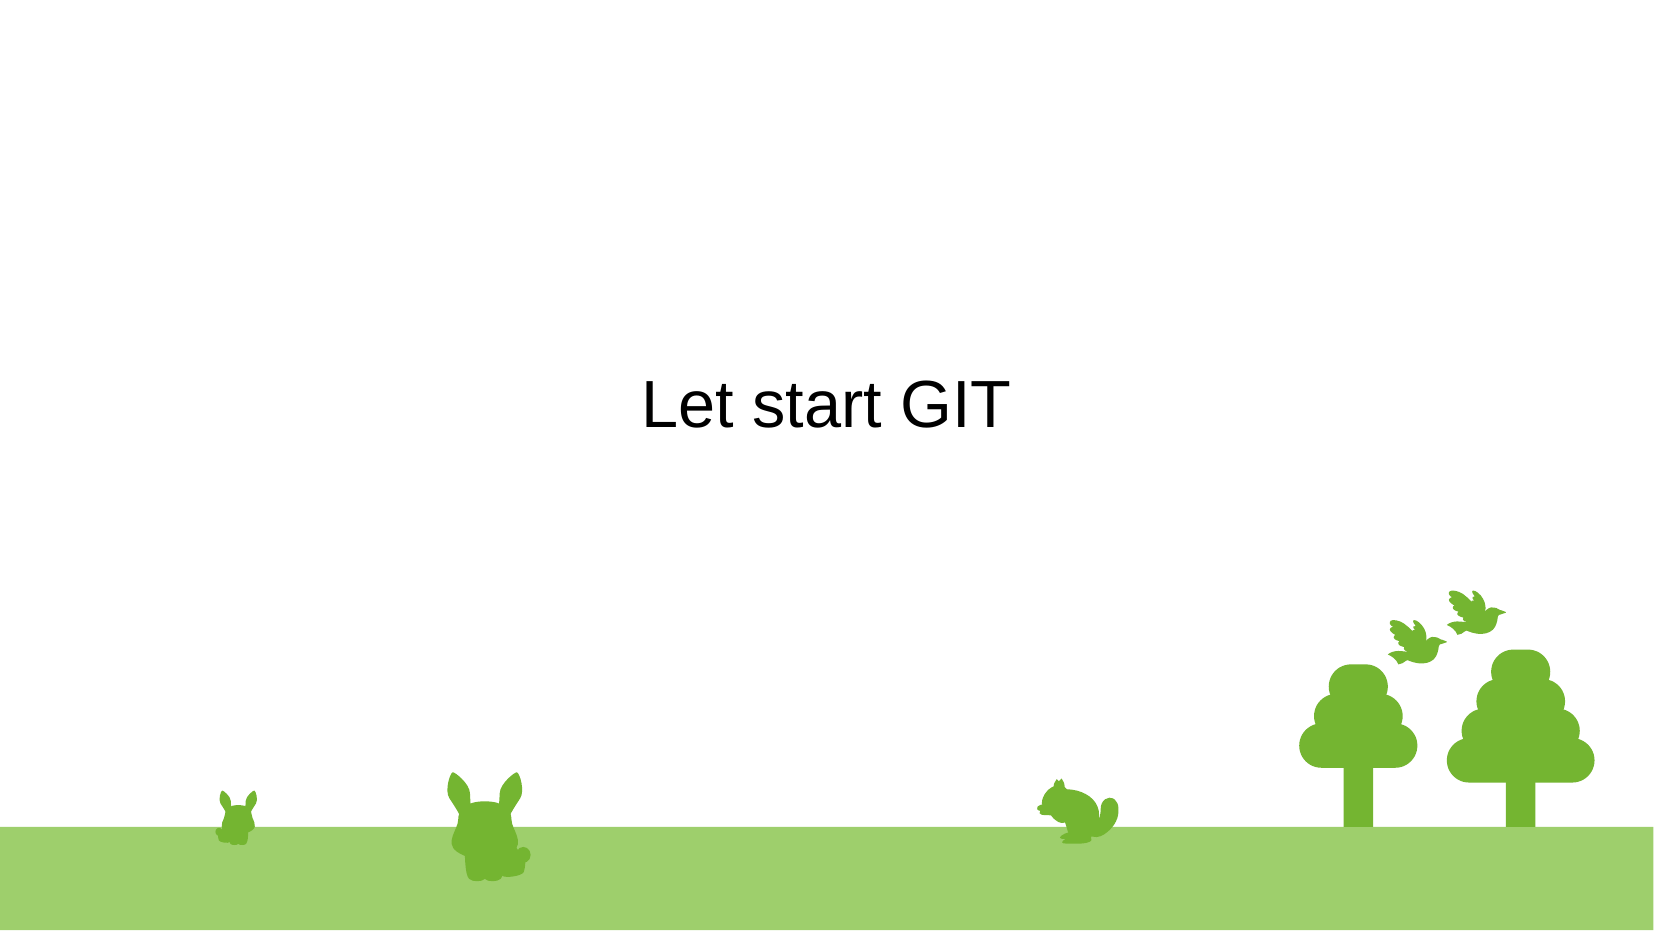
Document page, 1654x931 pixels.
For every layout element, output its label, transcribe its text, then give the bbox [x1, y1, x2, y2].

subtitle Let start GIT [88, 124, 1565, 686]
